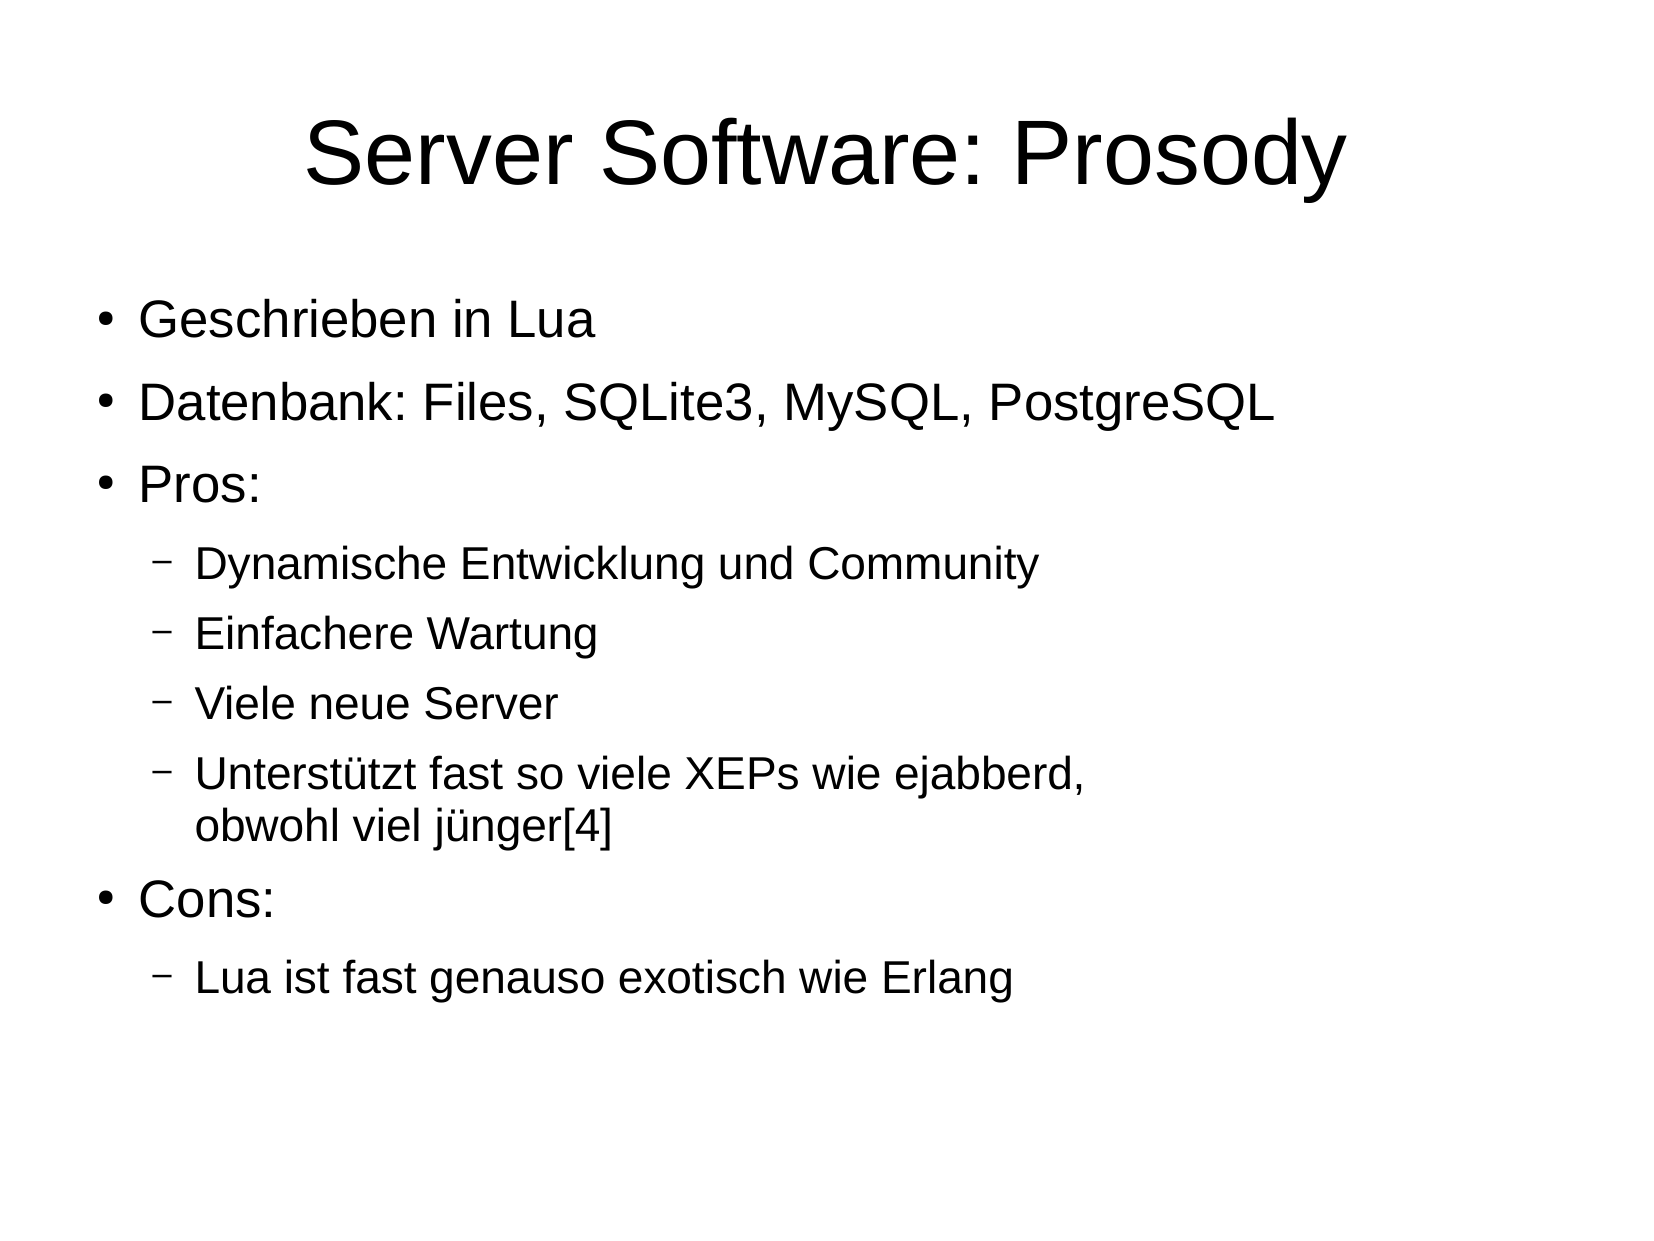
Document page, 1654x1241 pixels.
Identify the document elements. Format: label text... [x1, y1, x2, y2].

title Server Software: Prosody [82, 49, 1571, 257]
list Geschrieben in Lua Datenbank: Files, SQLite3, MySQL, PostgreSQL Pros: Dynamische Entwicklung und Community Einfachere Wartung Viele neue Server Unterstützt fast so viele XEPs wie ejabberd, obwohl viel jünger[4] Cons: Lua ist fast genauso exotisch wie Erlang [82, 290, 1571, 1010]
